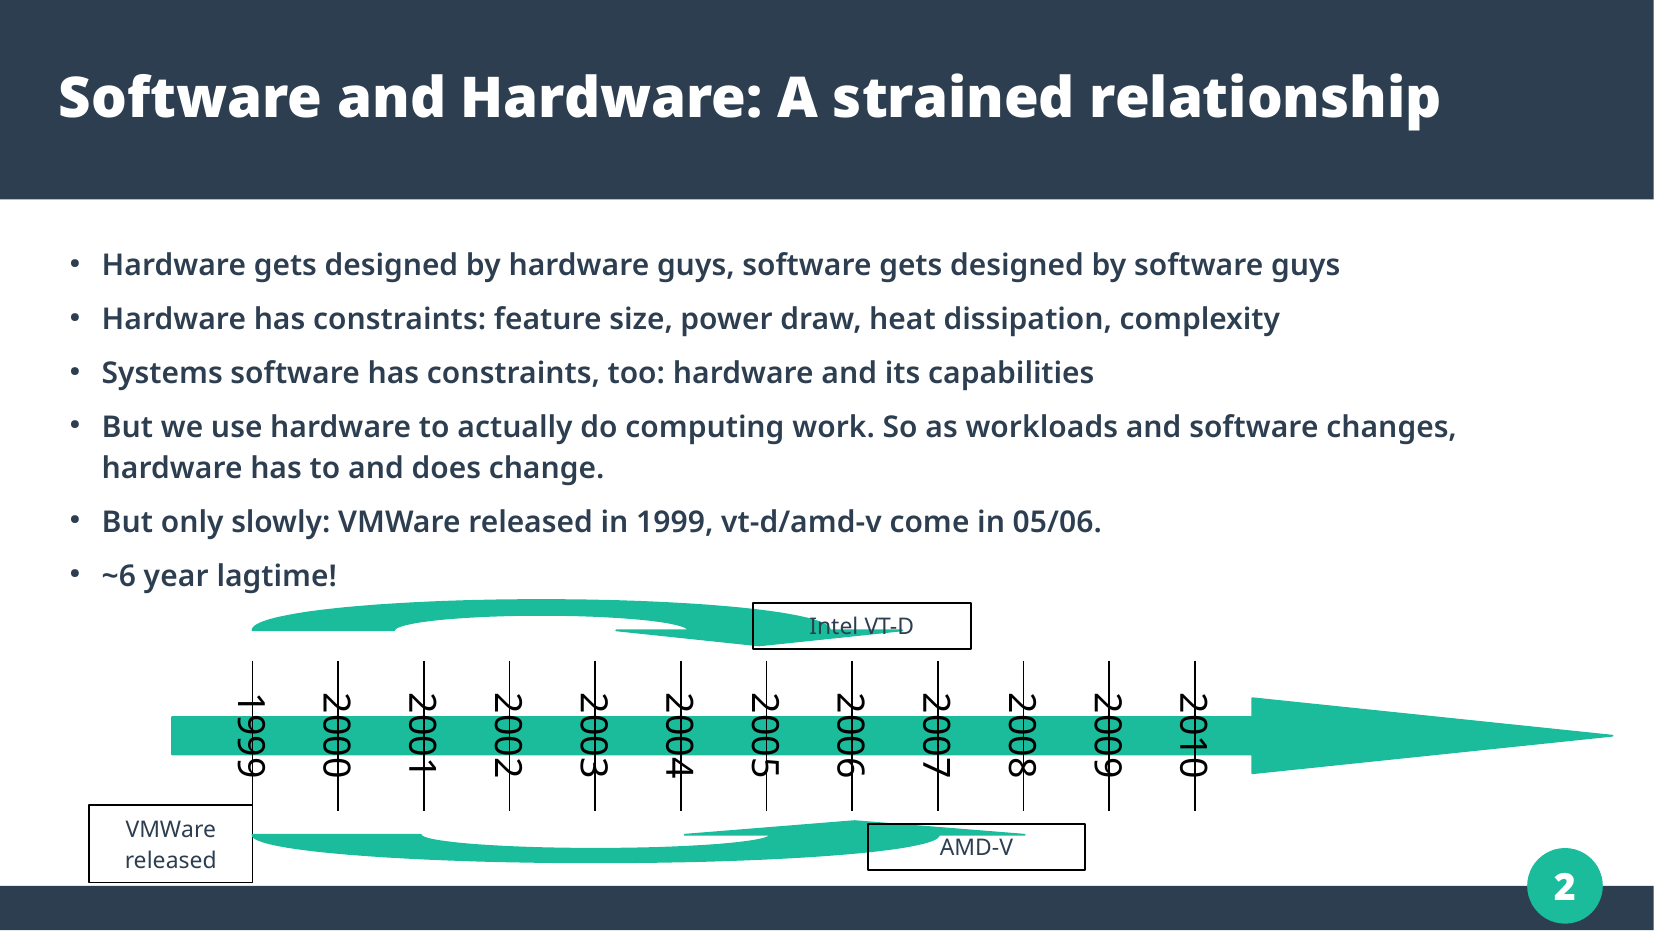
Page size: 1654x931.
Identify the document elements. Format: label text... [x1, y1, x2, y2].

text_box [253, 719, 262, 730]
text_box VMWare released [89, 807, 253, 881]
text_box [425, 719, 433, 730]
text_box [1096, 719, 1108, 730]
text_box AMD-V [867, 825, 1086, 869]
text_box [767, 740, 776, 751]
text_box [839, 719, 851, 730]
text_box [668, 719, 680, 730]
text_box [425, 716, 509, 755]
text_box [925, 740, 937, 751]
text_box [682, 719, 690, 730]
text_box [325, 740, 337, 751]
text_box [939, 716, 1023, 755]
text_box [1096, 740, 1108, 751]
text_box [767, 716, 851, 755]
text_box [1196, 698, 1613, 774]
text_box [172, 716, 252, 755]
text_box [754, 719, 766, 730]
text_box [1011, 719, 1023, 730]
text_box [253, 740, 262, 751]
text_box [754, 740, 766, 751]
text_box [682, 716, 766, 755]
text_box [939, 719, 947, 730]
text_box [1024, 716, 1108, 755]
text_box [252, 821, 879, 863]
text_box [1110, 719, 1118, 730]
text_box [596, 716, 680, 755]
text_box [510, 719, 519, 730]
text_box Intel VT-D [753, 603, 971, 648]
text_box [253, 716, 337, 755]
text_box [252, 600, 752, 645]
text_box [596, 719, 604, 730]
text_box [582, 719, 594, 730]
text_box [497, 740, 509, 751]
text_box [853, 740, 861, 751]
text_box [1110, 716, 1194, 755]
text_box [1182, 719, 1194, 730]
text_box [1110, 740, 1118, 751]
text_box [425, 740, 433, 751]
text_box [1024, 719, 1033, 730]
text_box [596, 740, 604, 751]
text_box [767, 719, 776, 730]
text_box [339, 719, 347, 730]
text_box [339, 716, 423, 755]
text_box [510, 740, 519, 751]
text_box [582, 740, 594, 751]
text_box [839, 740, 851, 751]
text_box [1196, 719, 1204, 730]
text_box [853, 716, 937, 755]
text_box [339, 740, 347, 751]
text_box [497, 719, 509, 730]
text_box [510, 716, 594, 755]
text_box [325, 719, 337, 730]
text_box [1024, 740, 1033, 751]
text_box [1011, 740, 1023, 751]
text_box [853, 719, 861, 730]
title Software and Hardware: A strained relationship [59, 37, 1595, 156]
text_box [925, 719, 937, 730]
text_box [939, 740, 947, 751]
list Hardware gets designed by hardware guys, software gets designed by software guys Hardware has constraints: feature size, power draw, heat dissipation, complexity Systems software has constraints, too: hardware and its capabilities But we use hardware to actually do computing work. So as workloads and software changes, hardware has to and does change. But only slowly: VMWare released in 1999, vt-d/amd-v come in 05/06. ~6 year lagtime! [59, 243, 1595, 601]
text_box [411, 740, 423, 751]
text_box [668, 740, 680, 751]
text_box [682, 740, 690, 751]
text_box [411, 719, 423, 730]
